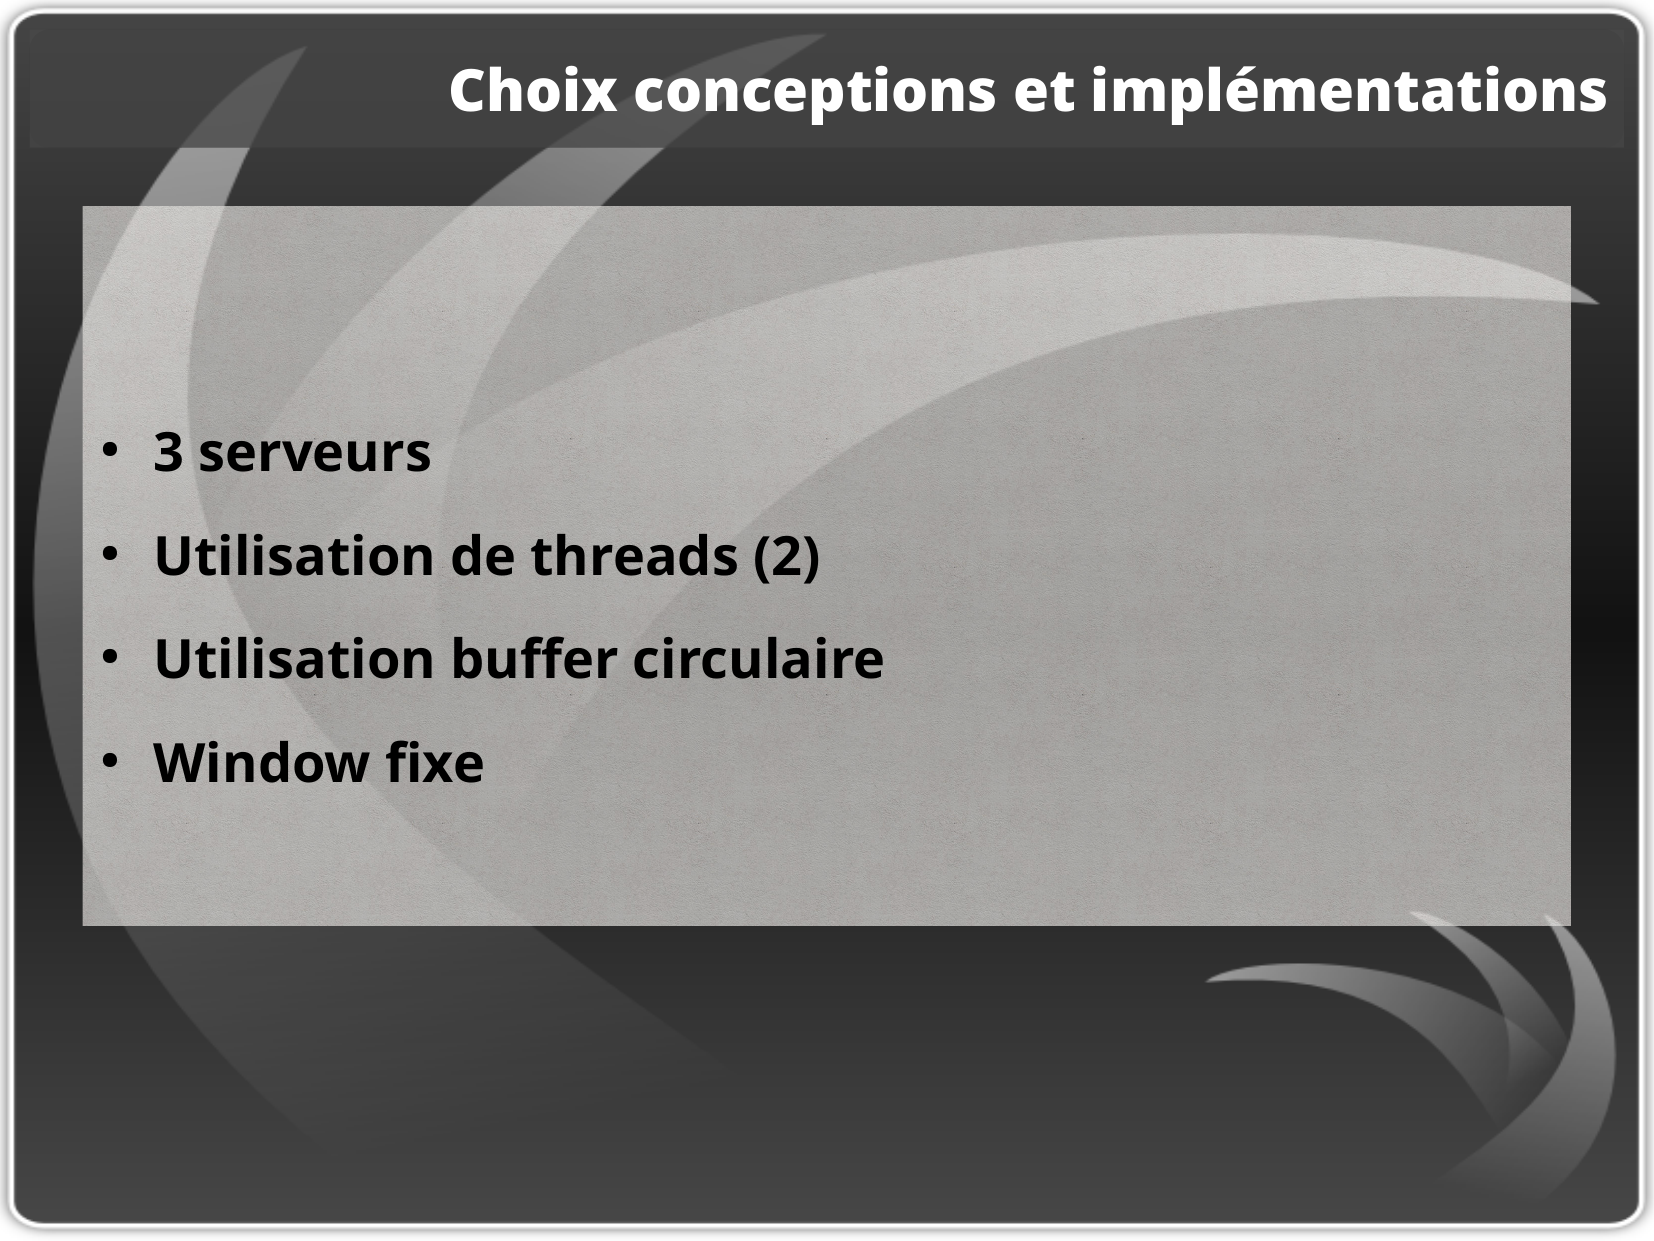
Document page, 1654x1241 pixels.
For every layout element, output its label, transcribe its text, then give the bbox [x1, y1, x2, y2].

picture [0, 0, 1654, 1241]
list 3 serveurs Utilisation de threads (2) Utilisation buffer circulaire Window fixe [82, 206, 1571, 926]
title Choix conceptions et implémentations [29, 29, 1625, 148]
